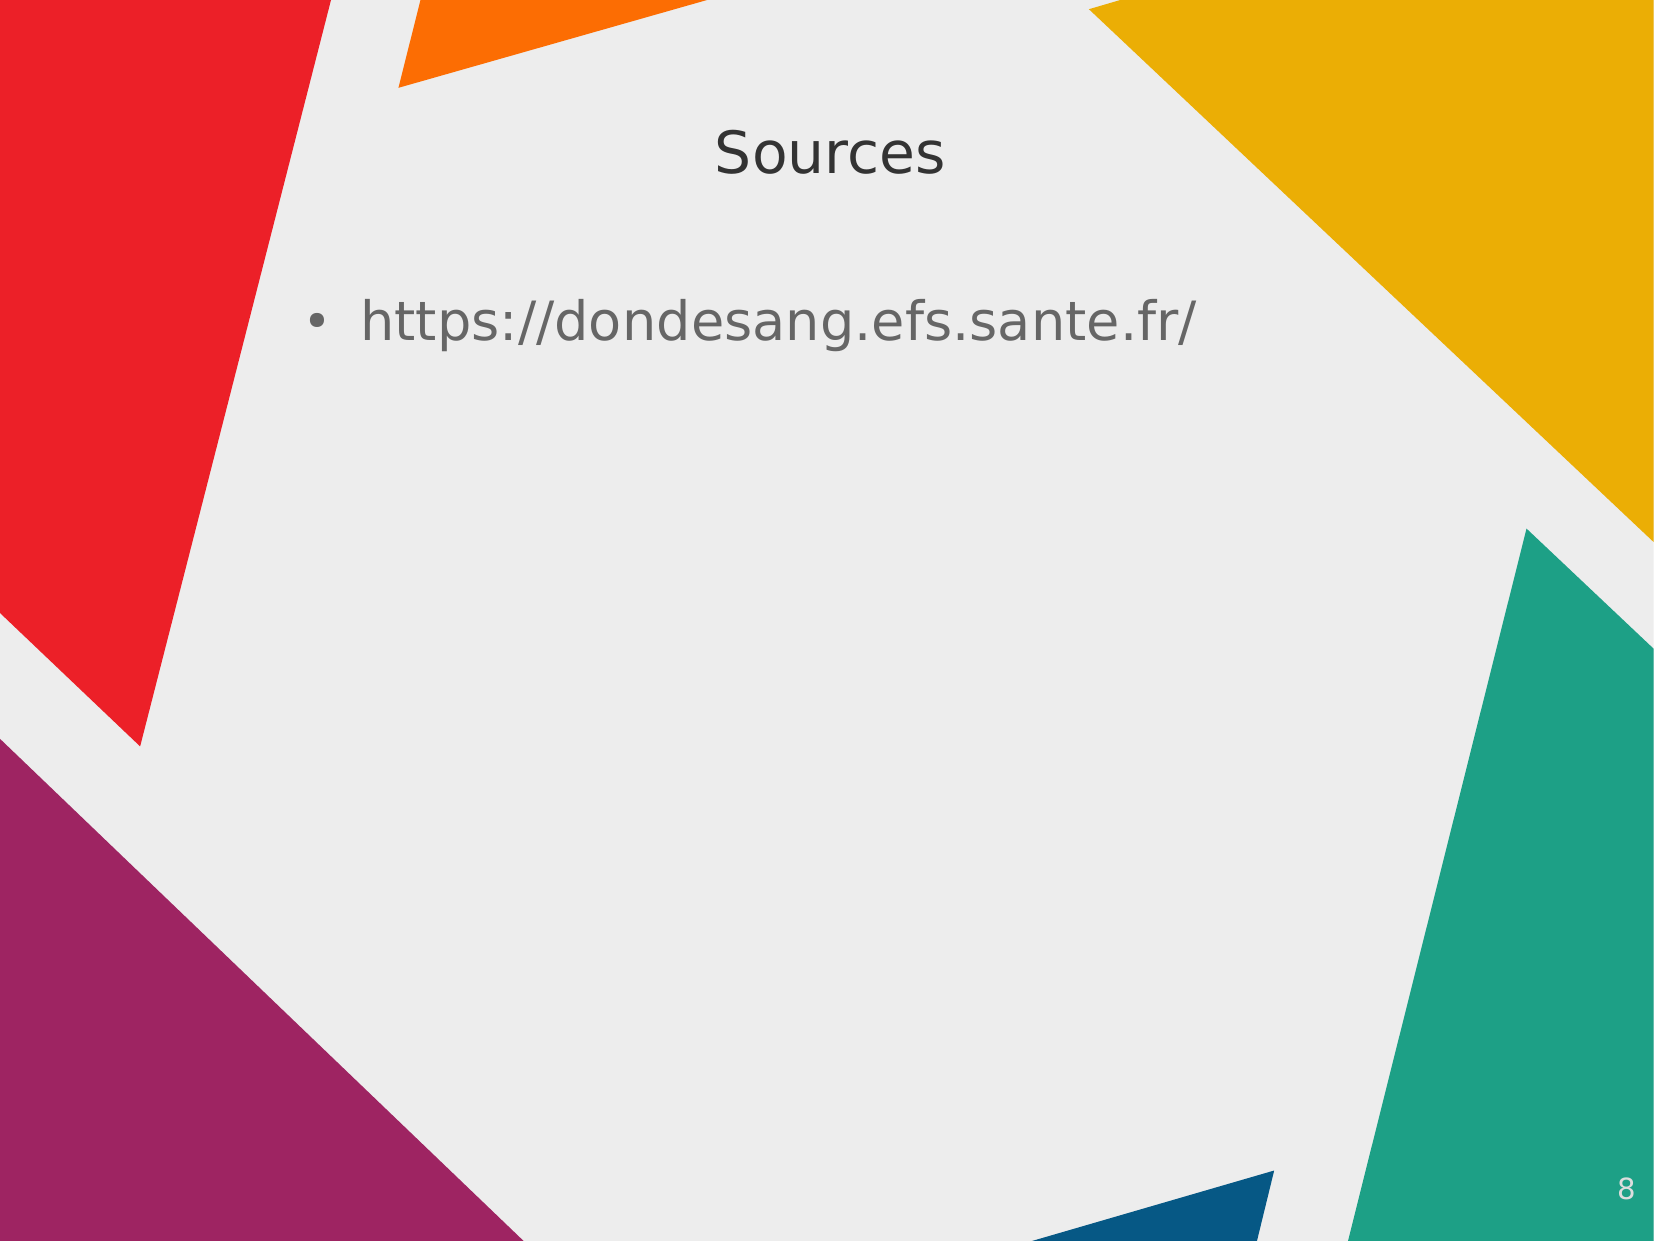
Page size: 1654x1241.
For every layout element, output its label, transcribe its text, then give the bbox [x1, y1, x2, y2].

list https://dondesang.efs.sante.fr/ [289, 290, 1372, 1090]
title Sources [289, 49, 1372, 257]
